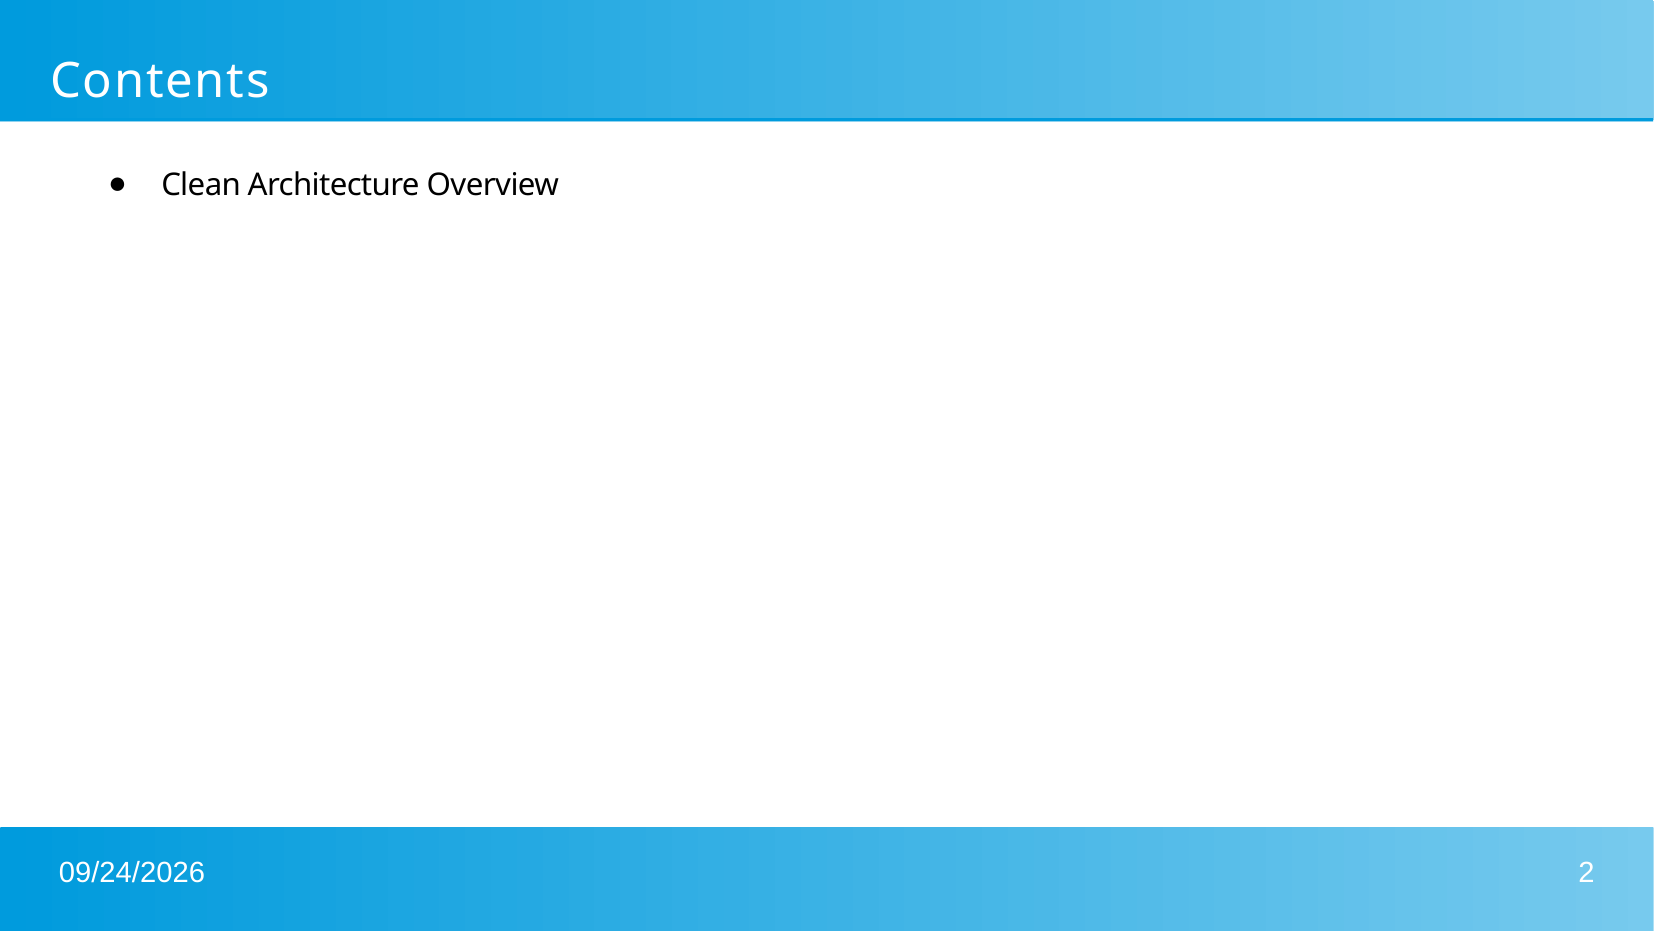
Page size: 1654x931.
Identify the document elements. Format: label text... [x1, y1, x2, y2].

title Contents [47, 46, 275, 205]
text_box Clean Architecture Overview [275, 162, 601, 202]
